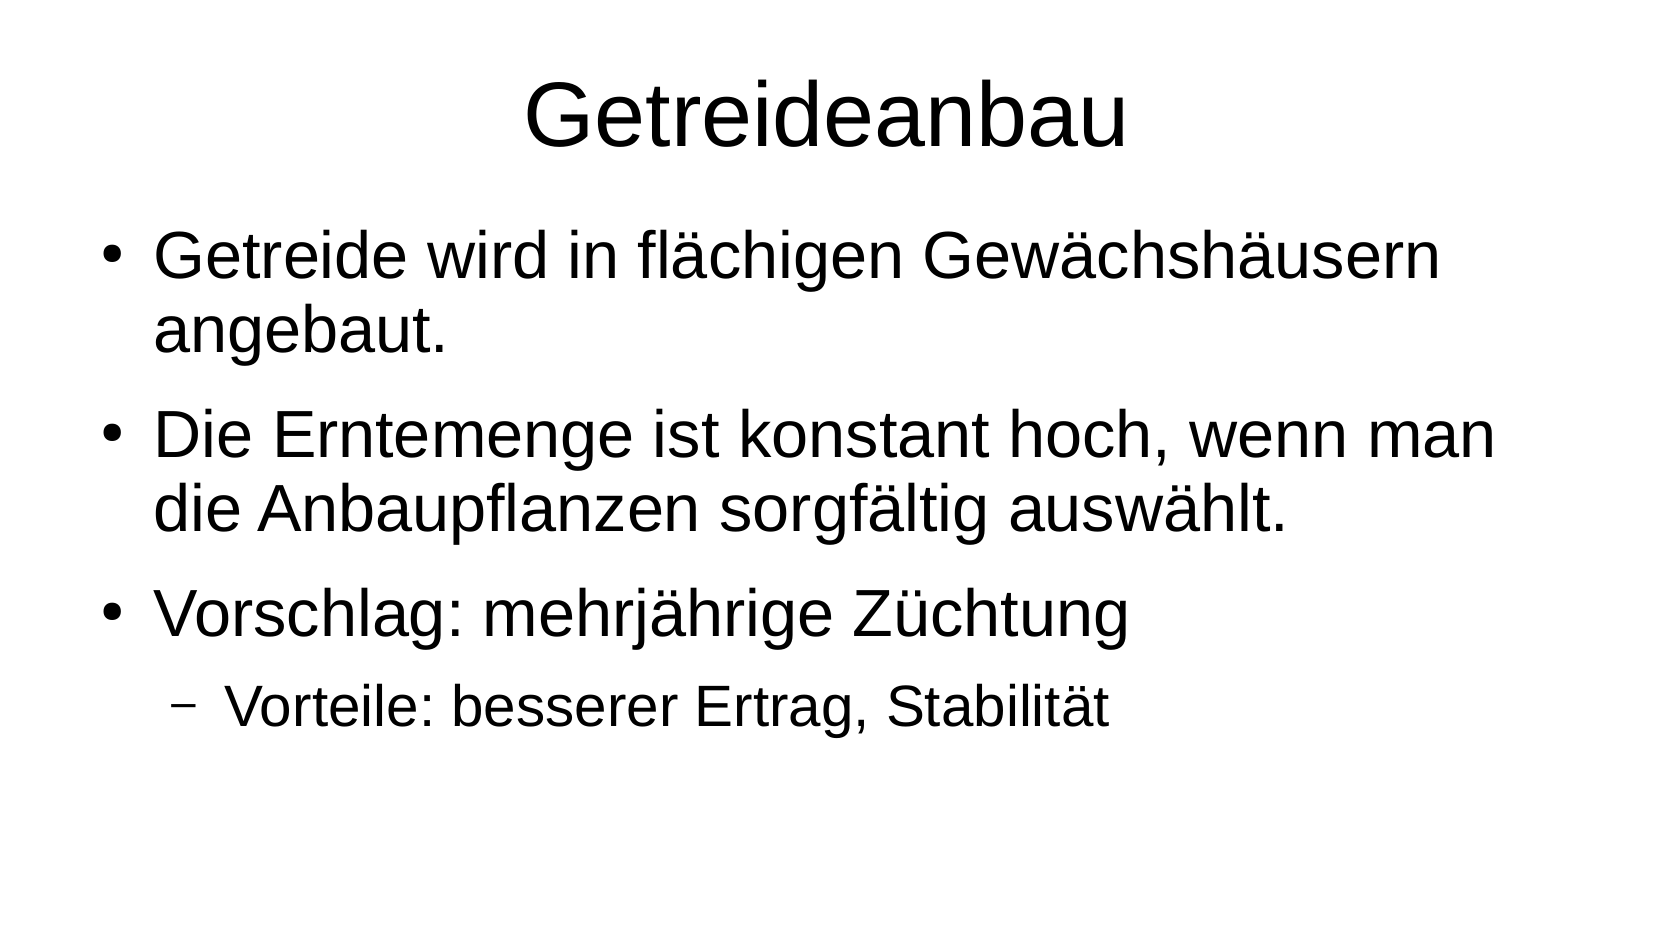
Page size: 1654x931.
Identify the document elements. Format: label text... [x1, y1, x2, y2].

title Getreideanbau [82, 37, 1571, 193]
list Getreide wird in flächigen Gewächshäusern angebaut. Die Erntemenge ist konstant hoch, wenn man die Anbaupflanzen sorgfältig auswählt. Vorschlag: mehrjährige Züchtung Vorteile: besserer Ertrag, Stabilität [82, 217, 1571, 758]
